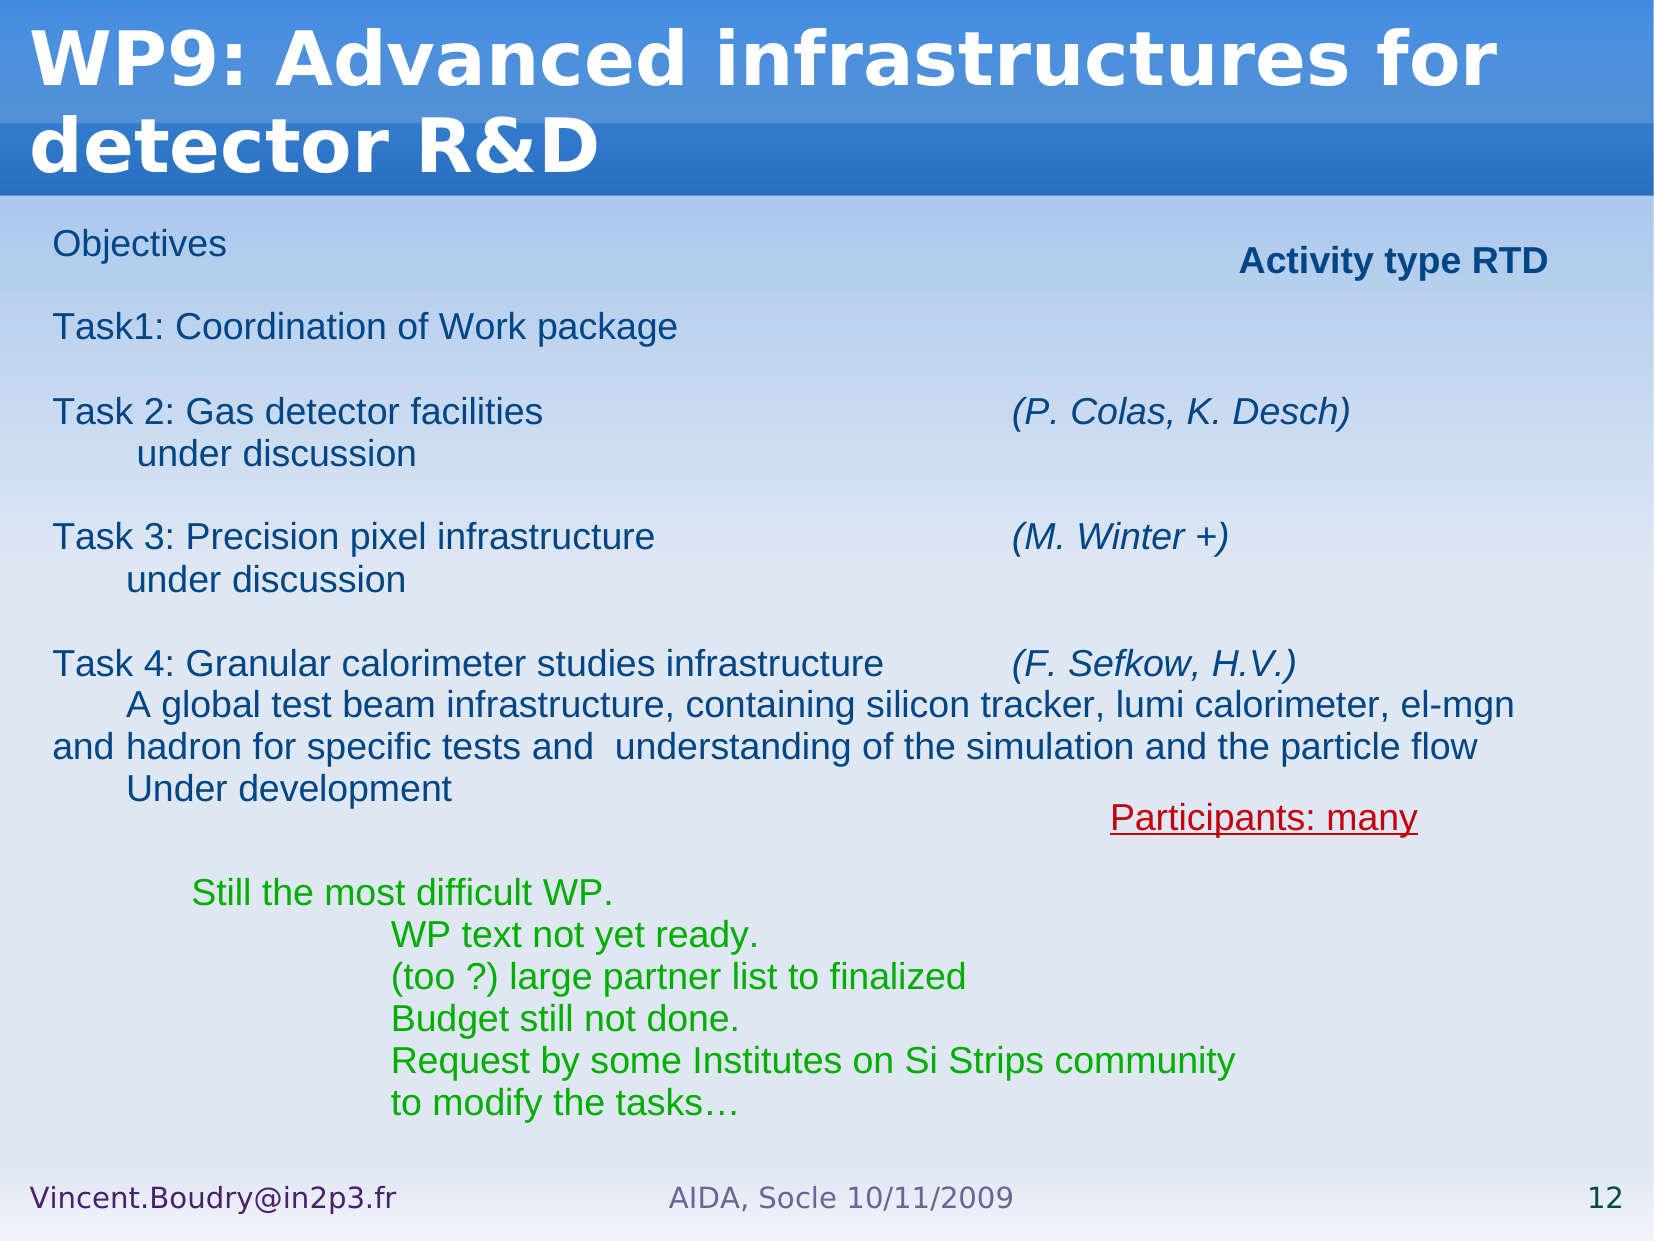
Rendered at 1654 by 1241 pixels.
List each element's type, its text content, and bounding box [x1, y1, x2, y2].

text_box Objectives Task1: Coordination of Work package Task 2: Gas detector facilities (P. Colas, K. Desch) under discussion Task 3: Precision pixel infrastructure (M. Winter +) under discussion Task 4: Granular calorimeter studies infrastructure (F. Sefkow, H.V.) A global test beam infrastructure, containing silicon tracker, lumi calorimeter, el-mgn and hadron for specific tests and understanding of the simulation and the particle flow Under development [37, 214, 1601, 818]
picture [0, 0, 1654, 1241]
title WP9: Advanced infrastructures for detector R&D [29, 7, 1654, 200]
text_box Participants: many [1095, 789, 1434, 847]
text_box Still the most difficult WP. WP text not yet ready. (too ?) large partner list to finalized Budget still not done. Request by some Institutes on Si Strips community to modify the tasks… [176, 864, 1482, 1174]
